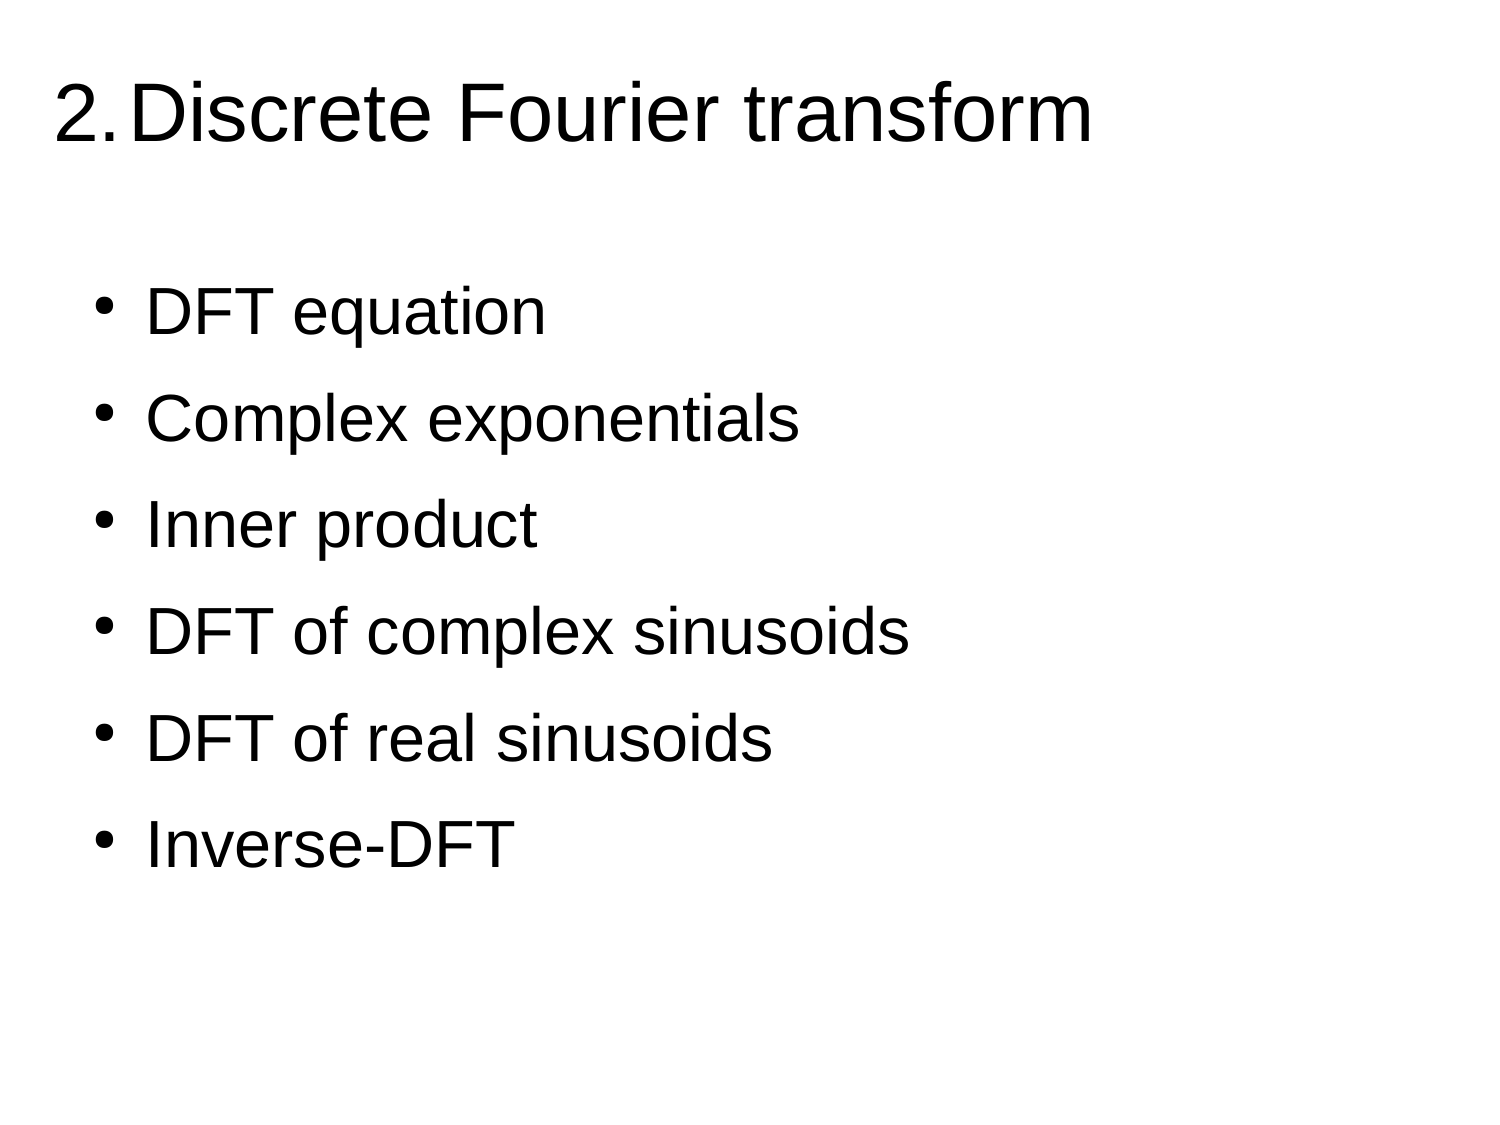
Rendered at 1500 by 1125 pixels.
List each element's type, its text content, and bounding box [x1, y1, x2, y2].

list DFT equation Complex exponentials Inner product DFT of complex sinusoids DFT of real sinusoids Inverse-DFT [75, 263, 1425, 1006]
title 2. Discrete Fourier transform [53, 18, 1403, 207]
